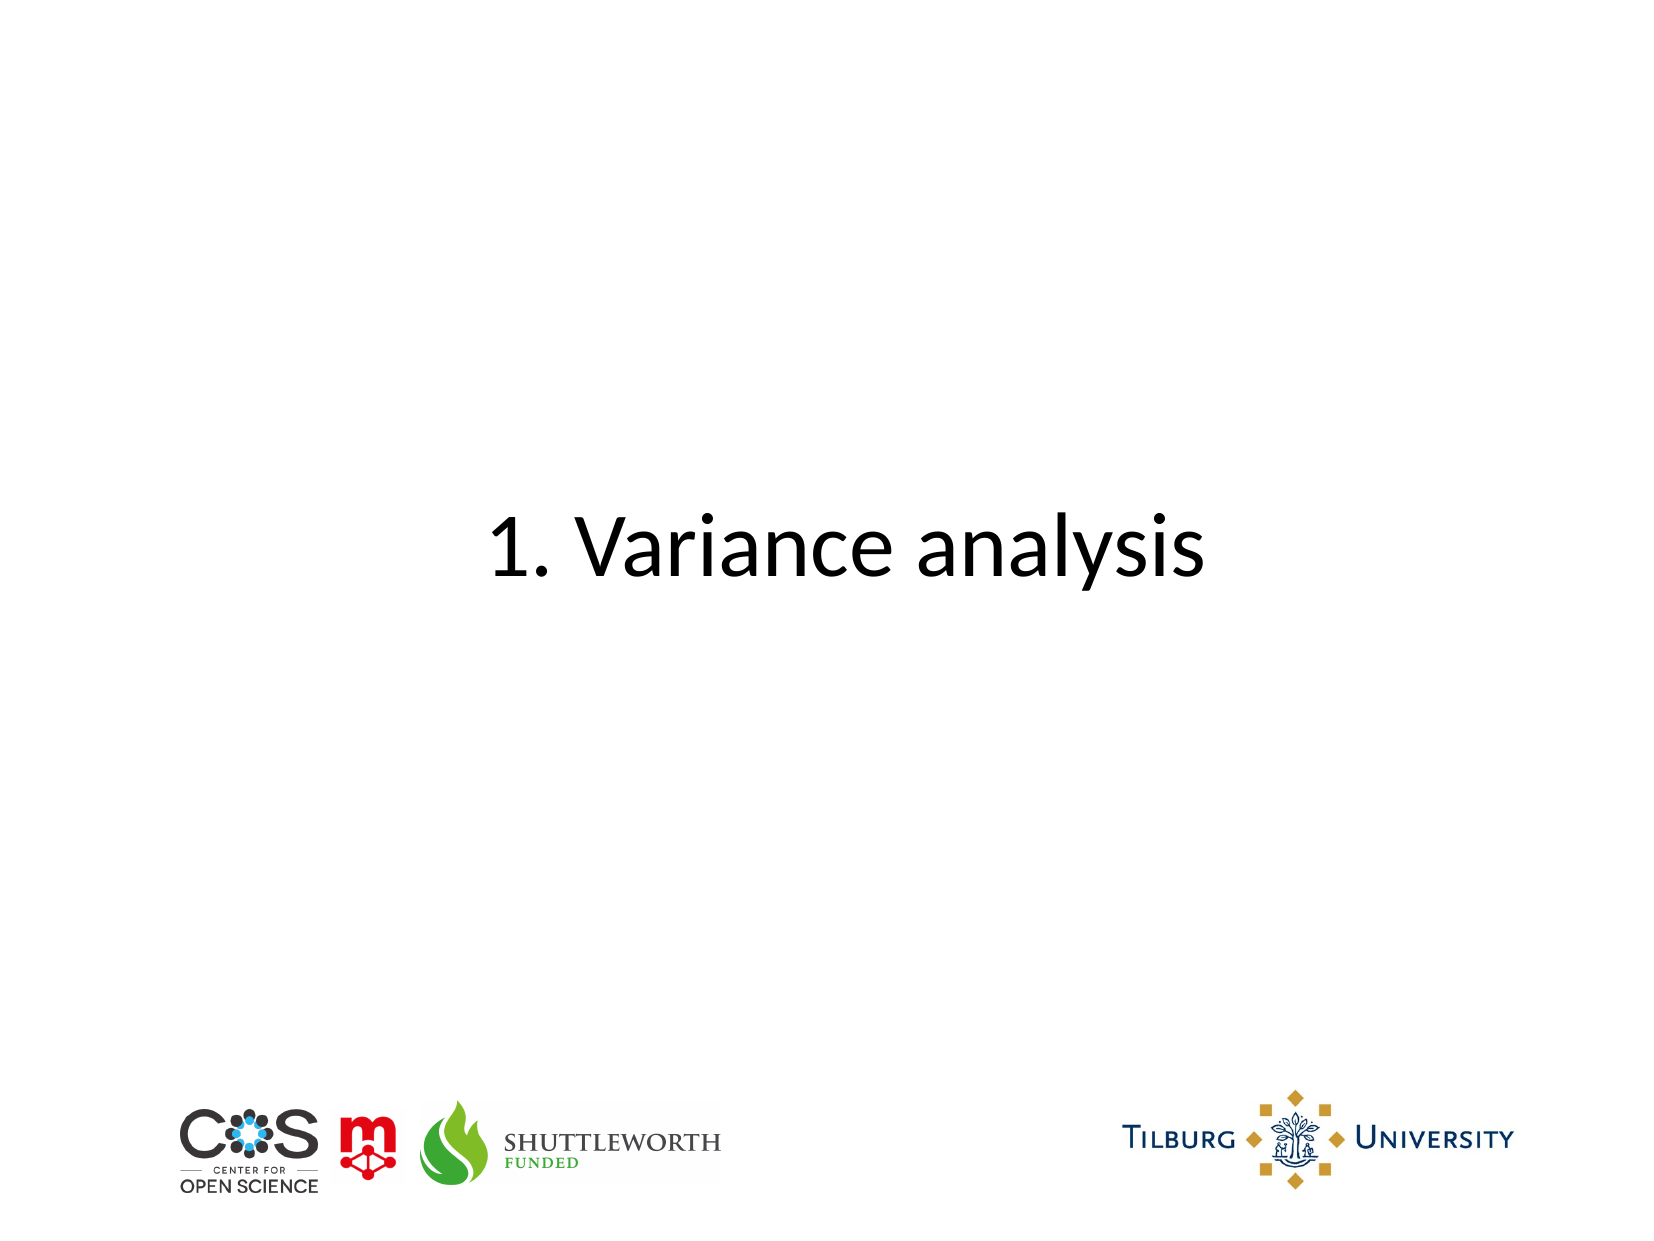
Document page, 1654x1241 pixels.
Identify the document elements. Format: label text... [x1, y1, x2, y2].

picture [420, 1100, 721, 1186]
title 1. Variance analysis [101, 450, 1591, 658]
picture [1110, 1079, 1526, 1199]
picture [330, 1109, 406, 1186]
picture [180, 1109, 318, 1193]
